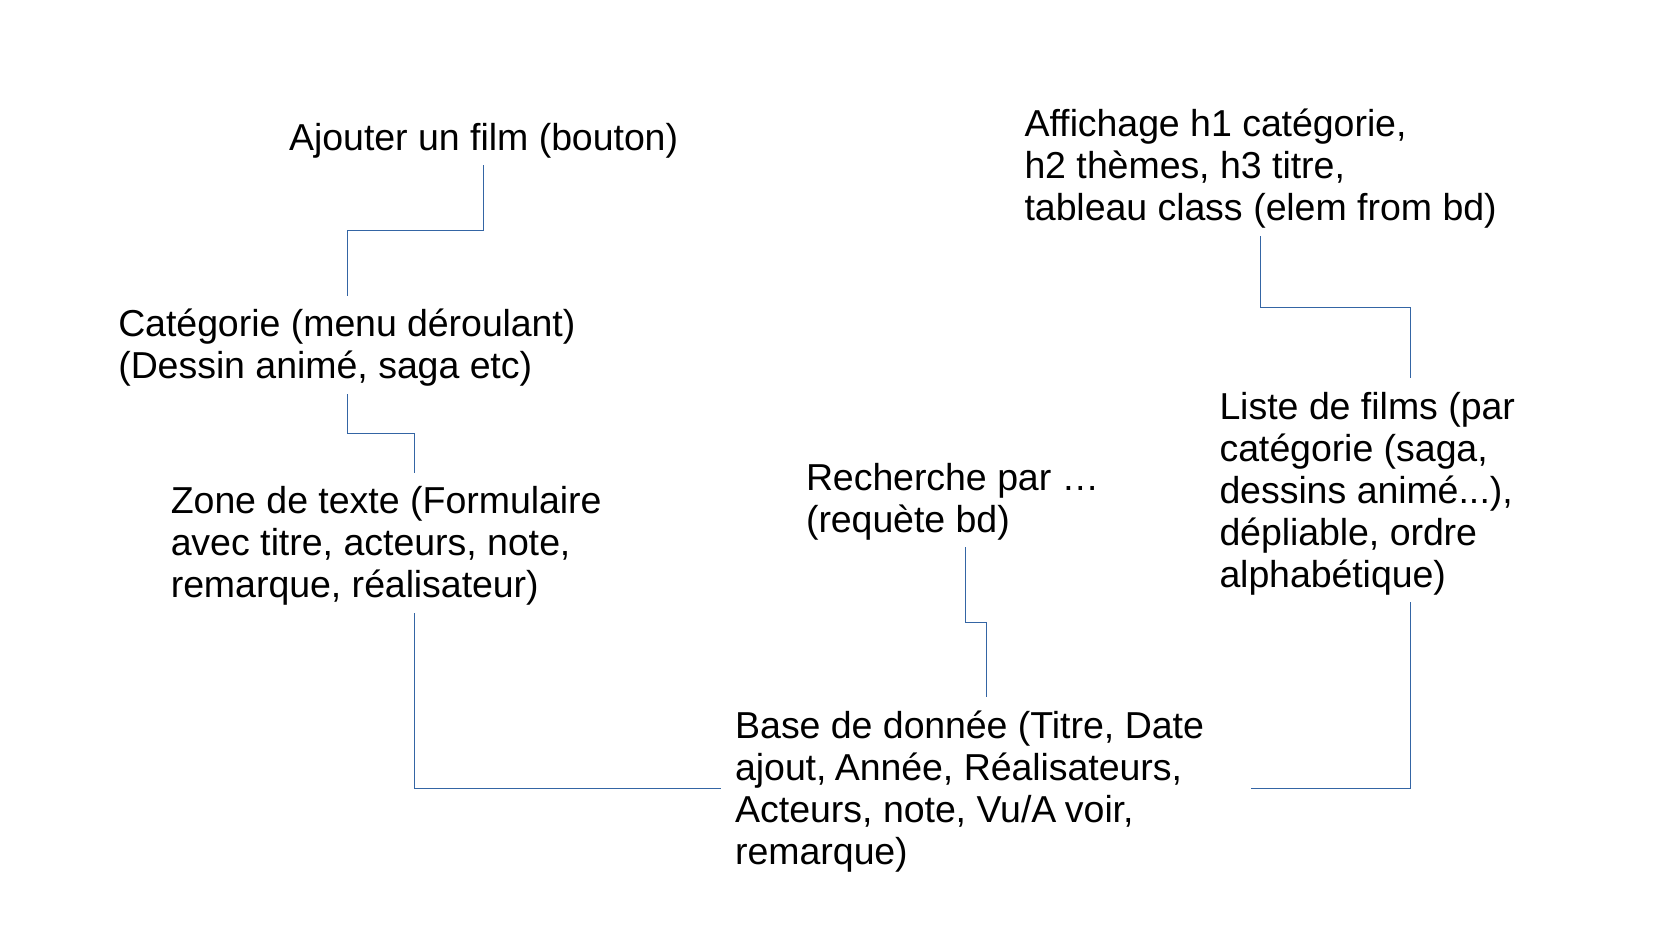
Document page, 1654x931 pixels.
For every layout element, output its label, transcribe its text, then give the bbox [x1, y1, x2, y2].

text_box Catégorie (menu déroulant) (Dessin animé, saga etc) [103, 295, 591, 395]
text_box Zone de texte (Formulaire avec titre, acteurs, note, remarque, réalisateur) [156, 472, 674, 614]
text_box Affichage h1 catégorie, h2 thèmes, h3 titre, tableau class (elem from bd) [1009, 95, 1512, 237]
text_box Recherche par … (requète bd) [791, 448, 1140, 548]
text_box Liste de films (par catégorie (saga, dessins animé...), dépliable, ordre alphabétique) [1204, 377, 1618, 603]
text_box Base de donnée (Titre, Date ajout, Année, Réalisateurs, Acteurs, note, Vu/A voir, remarque) [720, 696, 1252, 880]
text_box Ajouter un film (bouton) [274, 108, 694, 166]
